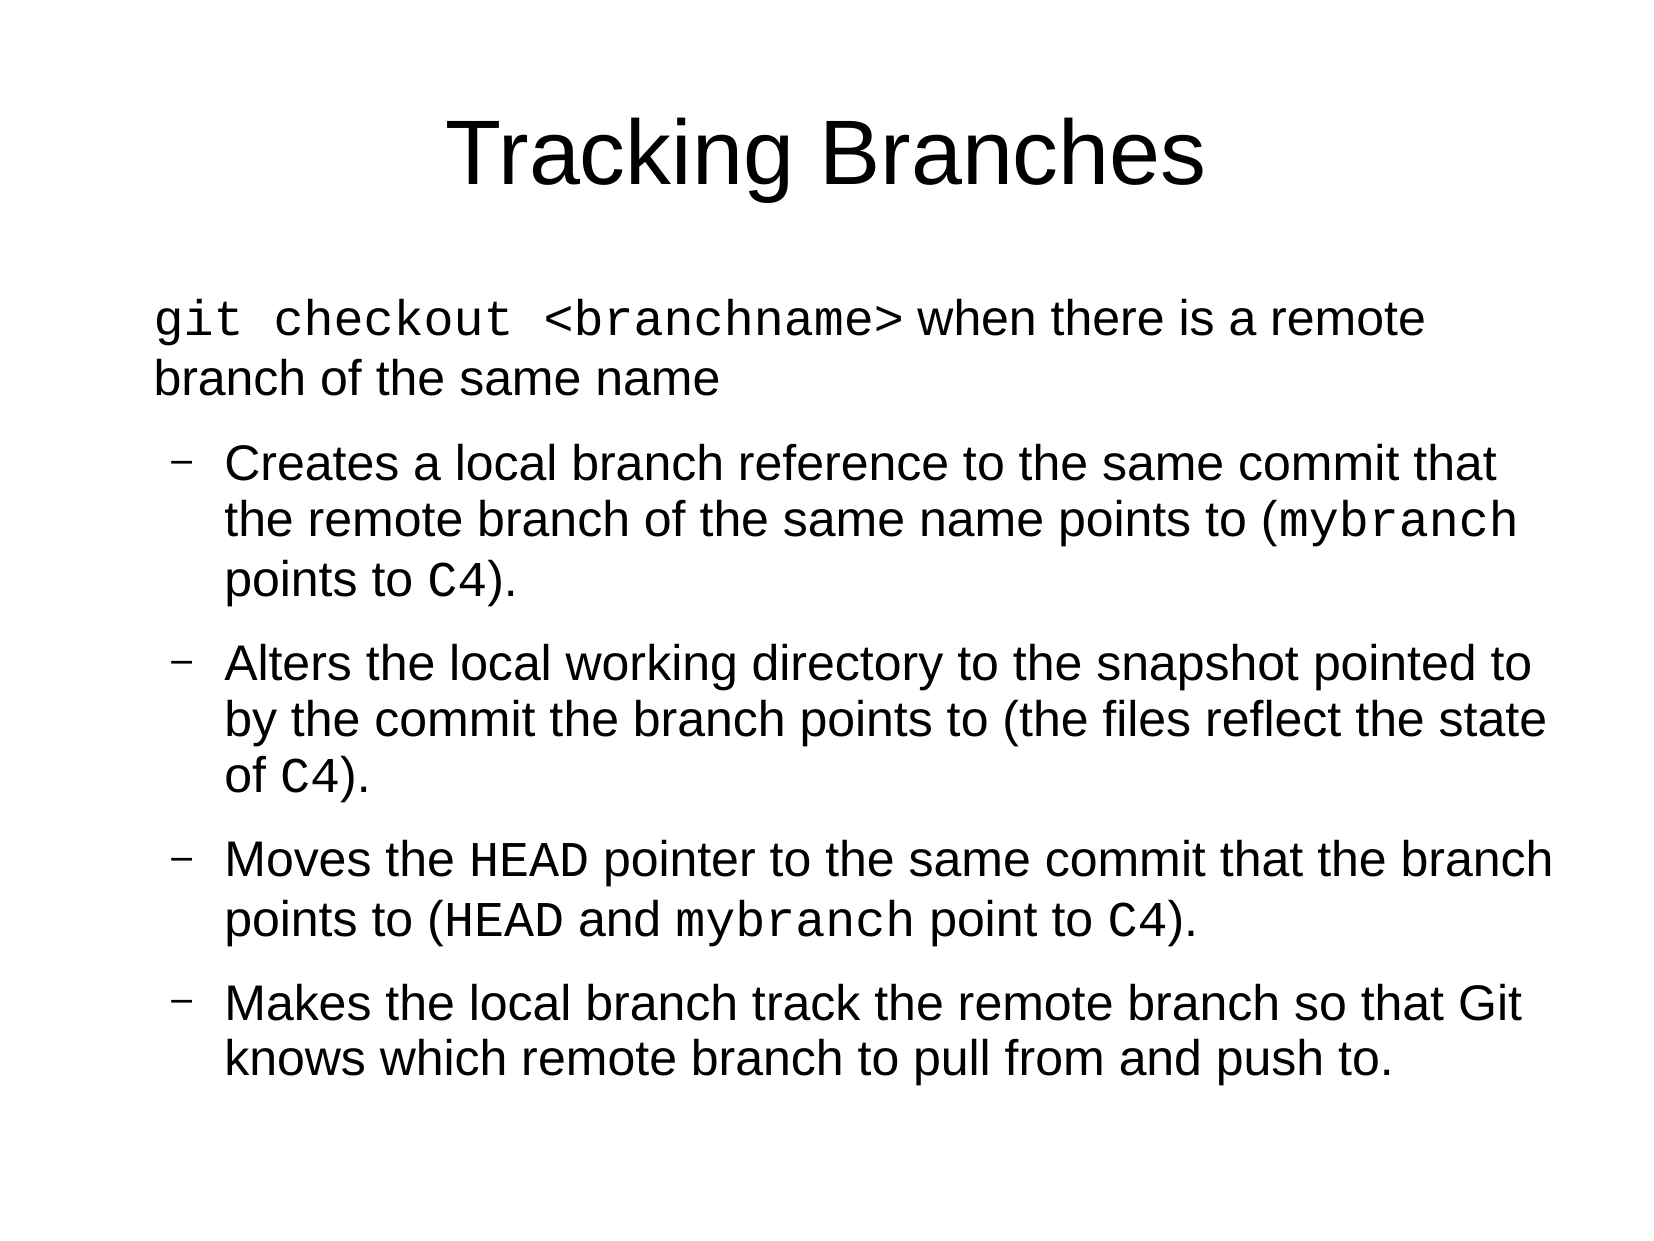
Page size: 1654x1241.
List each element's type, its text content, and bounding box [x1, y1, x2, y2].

list git checkout <branchname> when there is a remote branch of the same name Creates a local branch reference to the same commit that the remote branch of the same name points to (mybranch points to C4). Alters the local working directory to the snapshot pointed to by the commit the branch points to (the files reflect the state of C4). Moves the HEAD pointer to the same commit that the branch points to (HEAD and mybranch point to C4). Makes the local branch track the remote branch so that Git knows which remote branch to pull from and push to. [82, 290, 1571, 1109]
title Tracking Branches [82, 49, 1571, 257]
